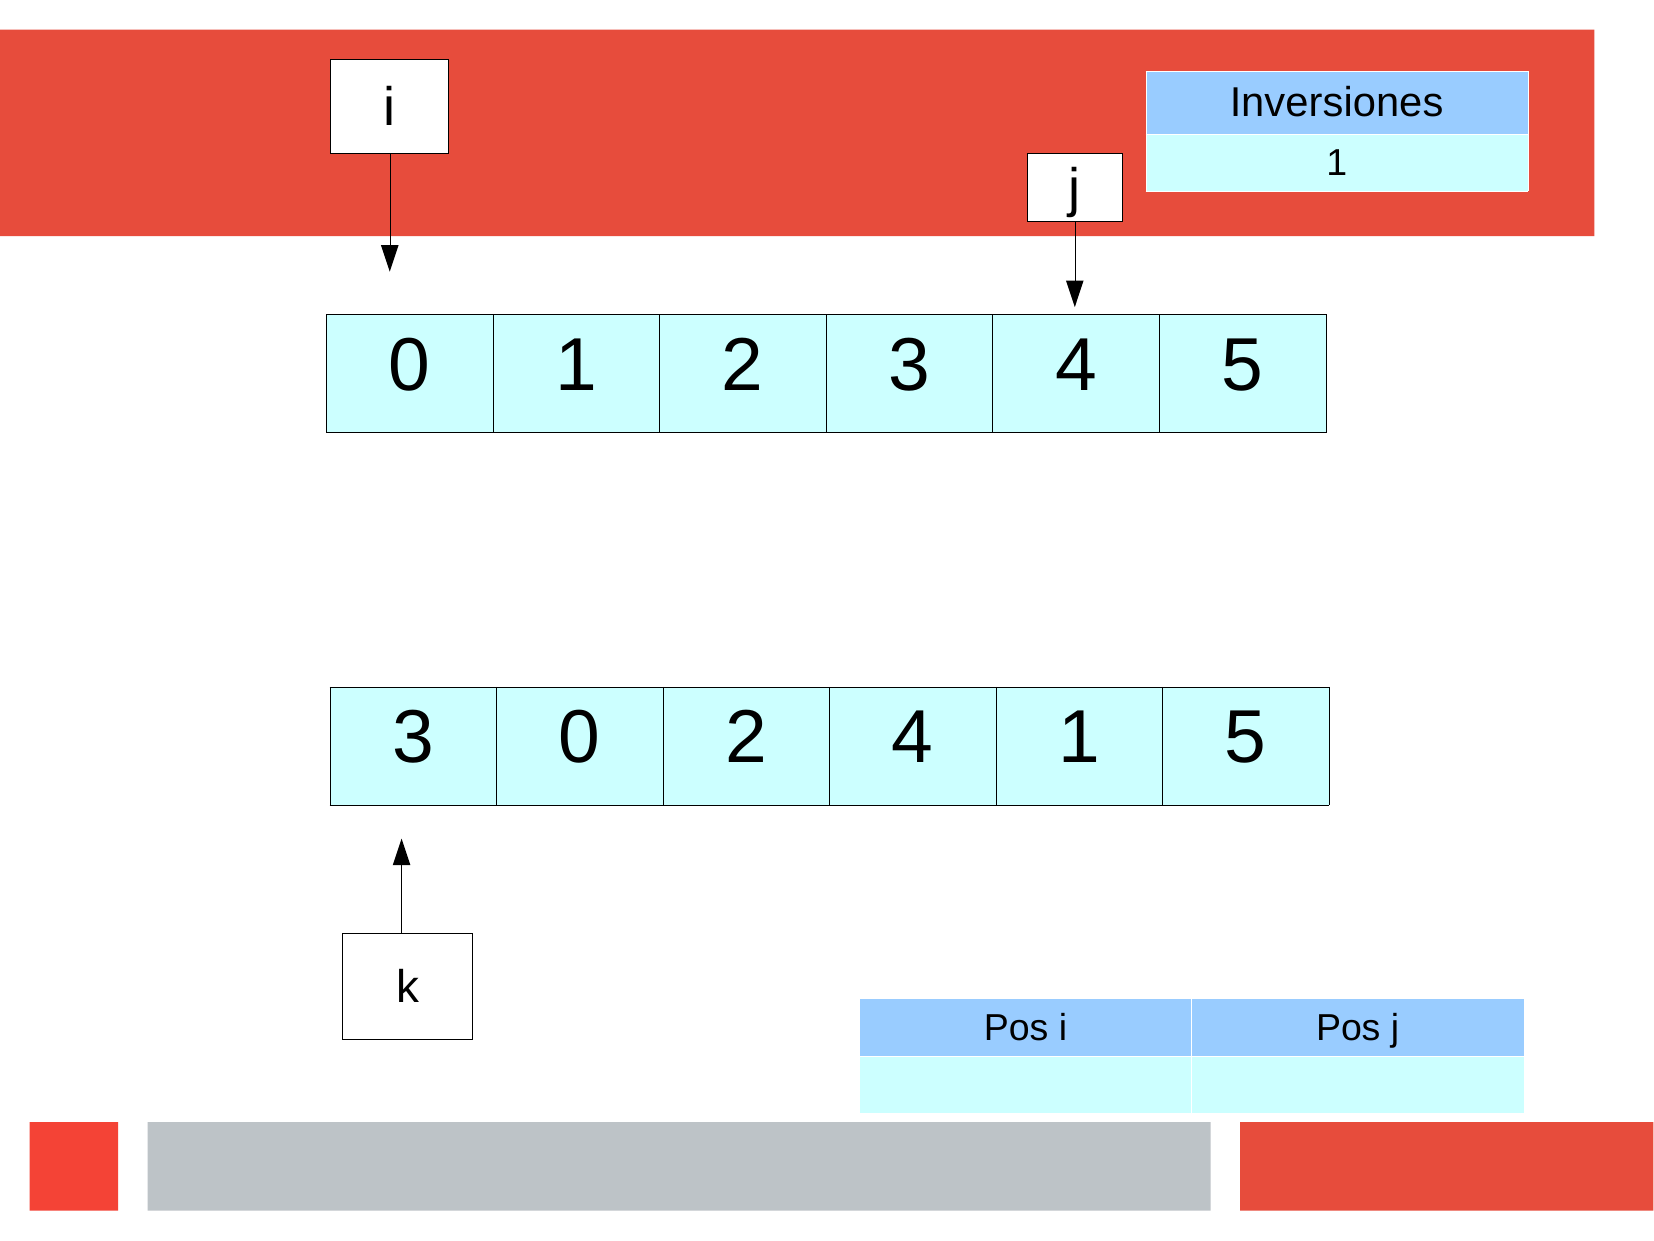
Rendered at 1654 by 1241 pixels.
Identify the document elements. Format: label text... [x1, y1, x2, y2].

table_header 4 [830, 688, 996, 805]
table_cell [1192, 1057, 1524, 1113]
table_header 2 [664, 688, 829, 805]
table_header 3 [331, 688, 496, 805]
table_header Inversiones [1147, 72, 1528, 134]
table_header 1 [494, 315, 659, 432]
table_header 4 [993, 315, 1159, 432]
table_header Pos i [860, 999, 1191, 1056]
table_header Pos j [1192, 999, 1524, 1056]
table_header 5 [1160, 315, 1326, 432]
table_header 3 [827, 315, 992, 432]
table_cell [860, 1057, 1191, 1113]
text_box i [330, 59, 449, 154]
table_cell 1 [1147, 135, 1528, 191]
table_header 2 [660, 315, 826, 432]
table_header 1 [997, 688, 1162, 805]
text_box k [342, 933, 473, 1040]
text_box j [1027, 153, 1123, 222]
table_header 0 [497, 688, 663, 805]
table_header 5 [1163, 688, 1329, 805]
table_header 0 [327, 315, 493, 432]
